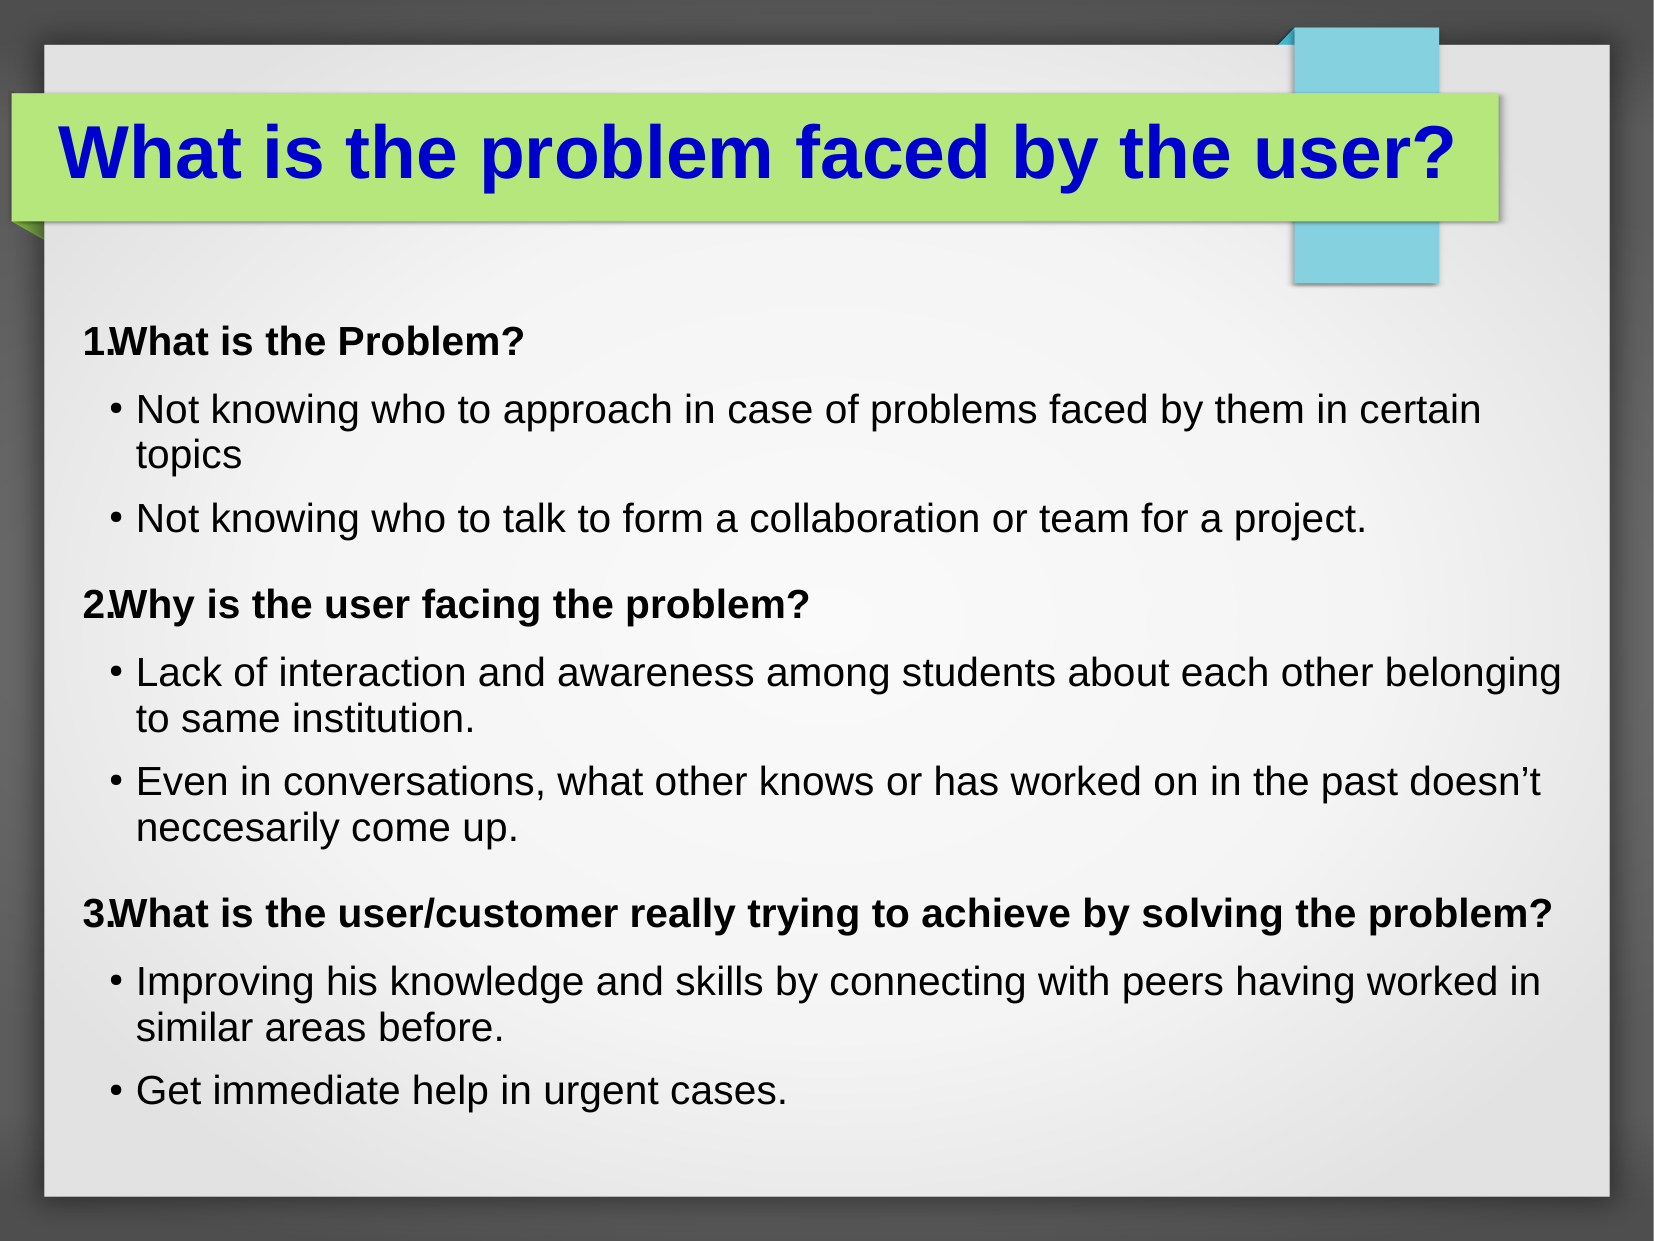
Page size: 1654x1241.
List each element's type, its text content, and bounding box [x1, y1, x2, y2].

title What is the problem faced by the user? [59, 68, 1501, 237]
picture [0, 0, 1654, 1241]
list What is the Problem? Not knowing who to approach in case of problems faced by them in certain topics Not knowing who to talk to form a collaboration or team for a project. Why is the user facing the problem? Lack of interaction and awareness among students about each other belonging to same institution. Even in conversations, what other knows or has worked on in the past doesn’t neccesarily come up. What is the user/customer really trying to achieve by solving the problem? Improving his knowledge and skills by connecting with peers having worked in similar areas before. Get immediate help in urgent cases. [82, 295, 1571, 1182]
